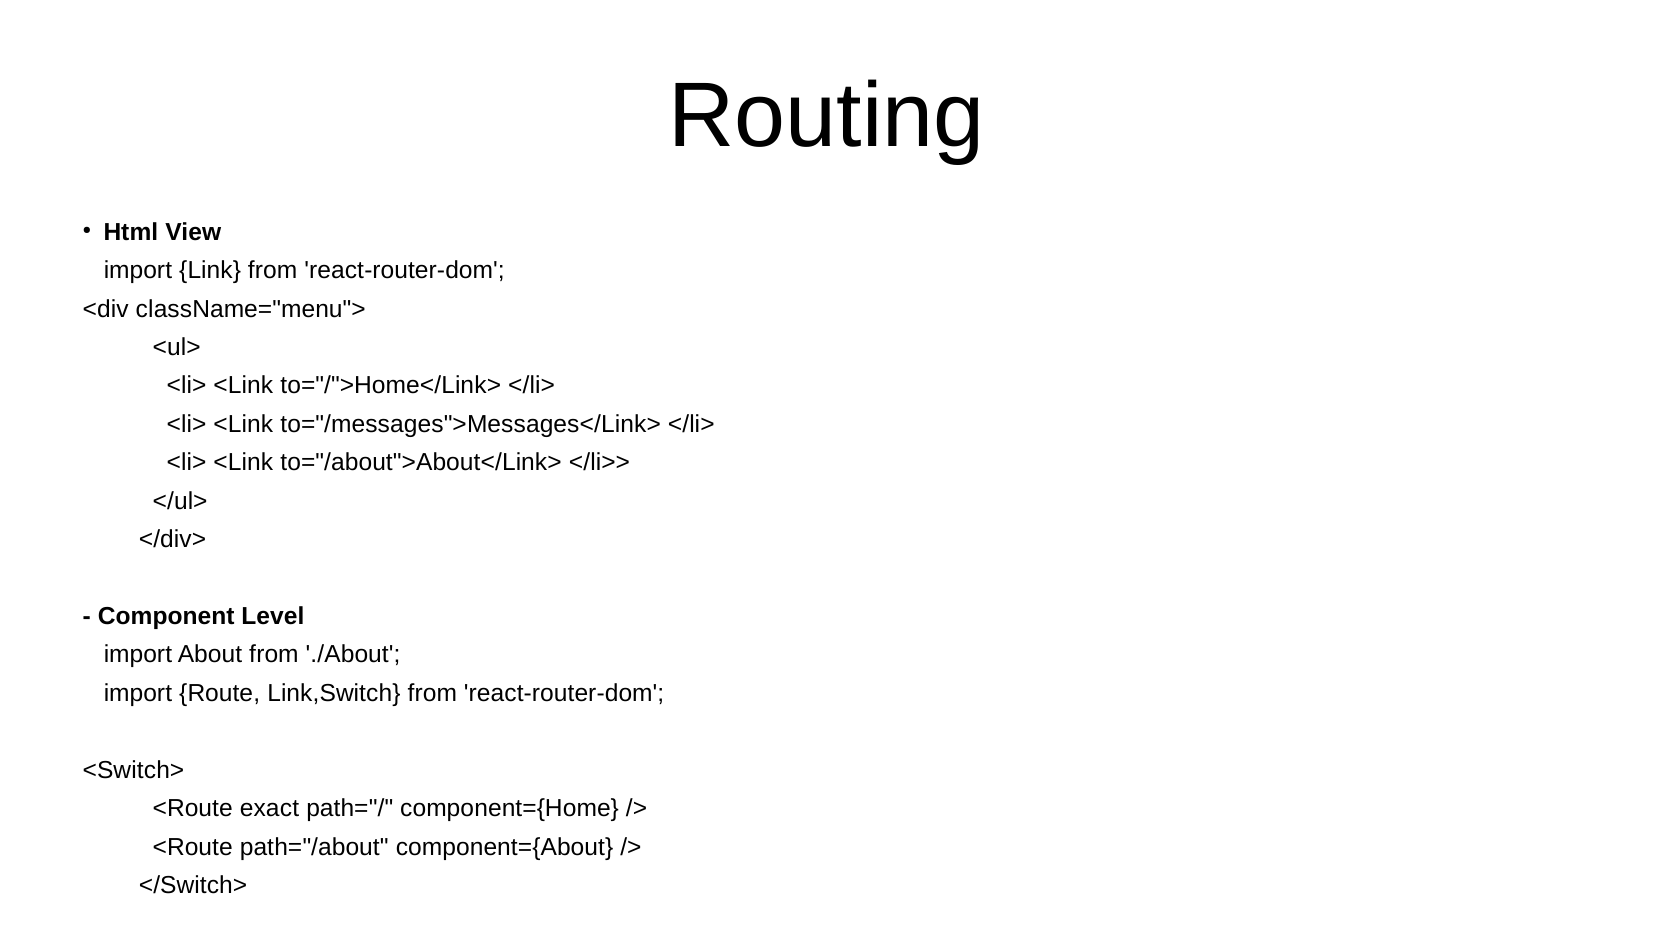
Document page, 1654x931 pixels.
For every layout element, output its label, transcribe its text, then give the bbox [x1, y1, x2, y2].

list Html View import {Link} from 'react-router-dom'; <div className="menu"> <ul> <li> <Link to="/">Home</Link> </li> <li> <Link to="/messages">Messages</Link> </li> <li> <Link to="/about">About</Link> </li>> </ul> </div> - Component Level import About from './About'; import {Route, Link,Switch} from 'react-router-dom'; <Switch> <Route exact path="/" component={Home} /> <Route path="/about" component={About} /> </Switch> [82, 217, 1571, 901]
title Routing [82, 37, 1571, 193]
